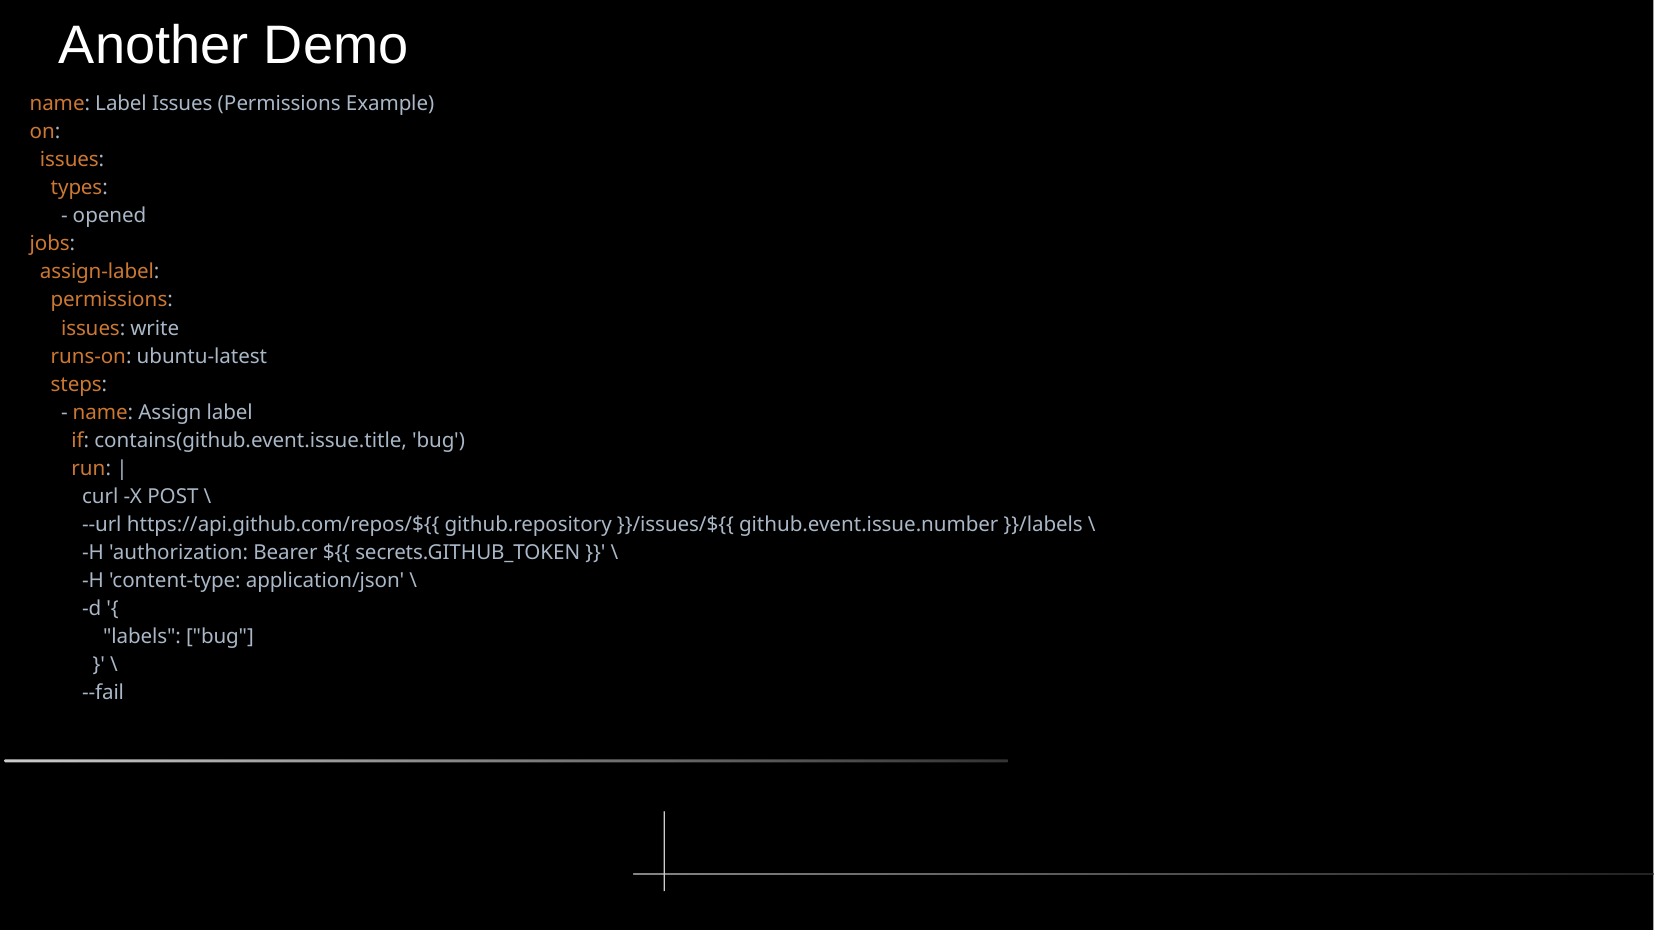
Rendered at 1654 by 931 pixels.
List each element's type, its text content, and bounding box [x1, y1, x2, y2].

title Another Demo [59, 0, 1536, 89]
list name: Label Issues (Permissions Example) on: issues: types: - opened jobs: assign-label: permissions: issues: write runs-on: ubuntu-latest steps: - name: Assign label if: contains(github.event.issue.title, 'bug') run: | curl -X POST \ --url https://api.github.com/repos/${{ github.repository }}/issues/${{ github.event.issue.number }}/labels \ -H 'authorization: Bearer ${{ secrets.GITHUB_TOKEN }}' \ -H 'content-type: application/json' \ -d '{ "labels": ["bug"] }' \ --fail [29, 88, 1506, 739]
